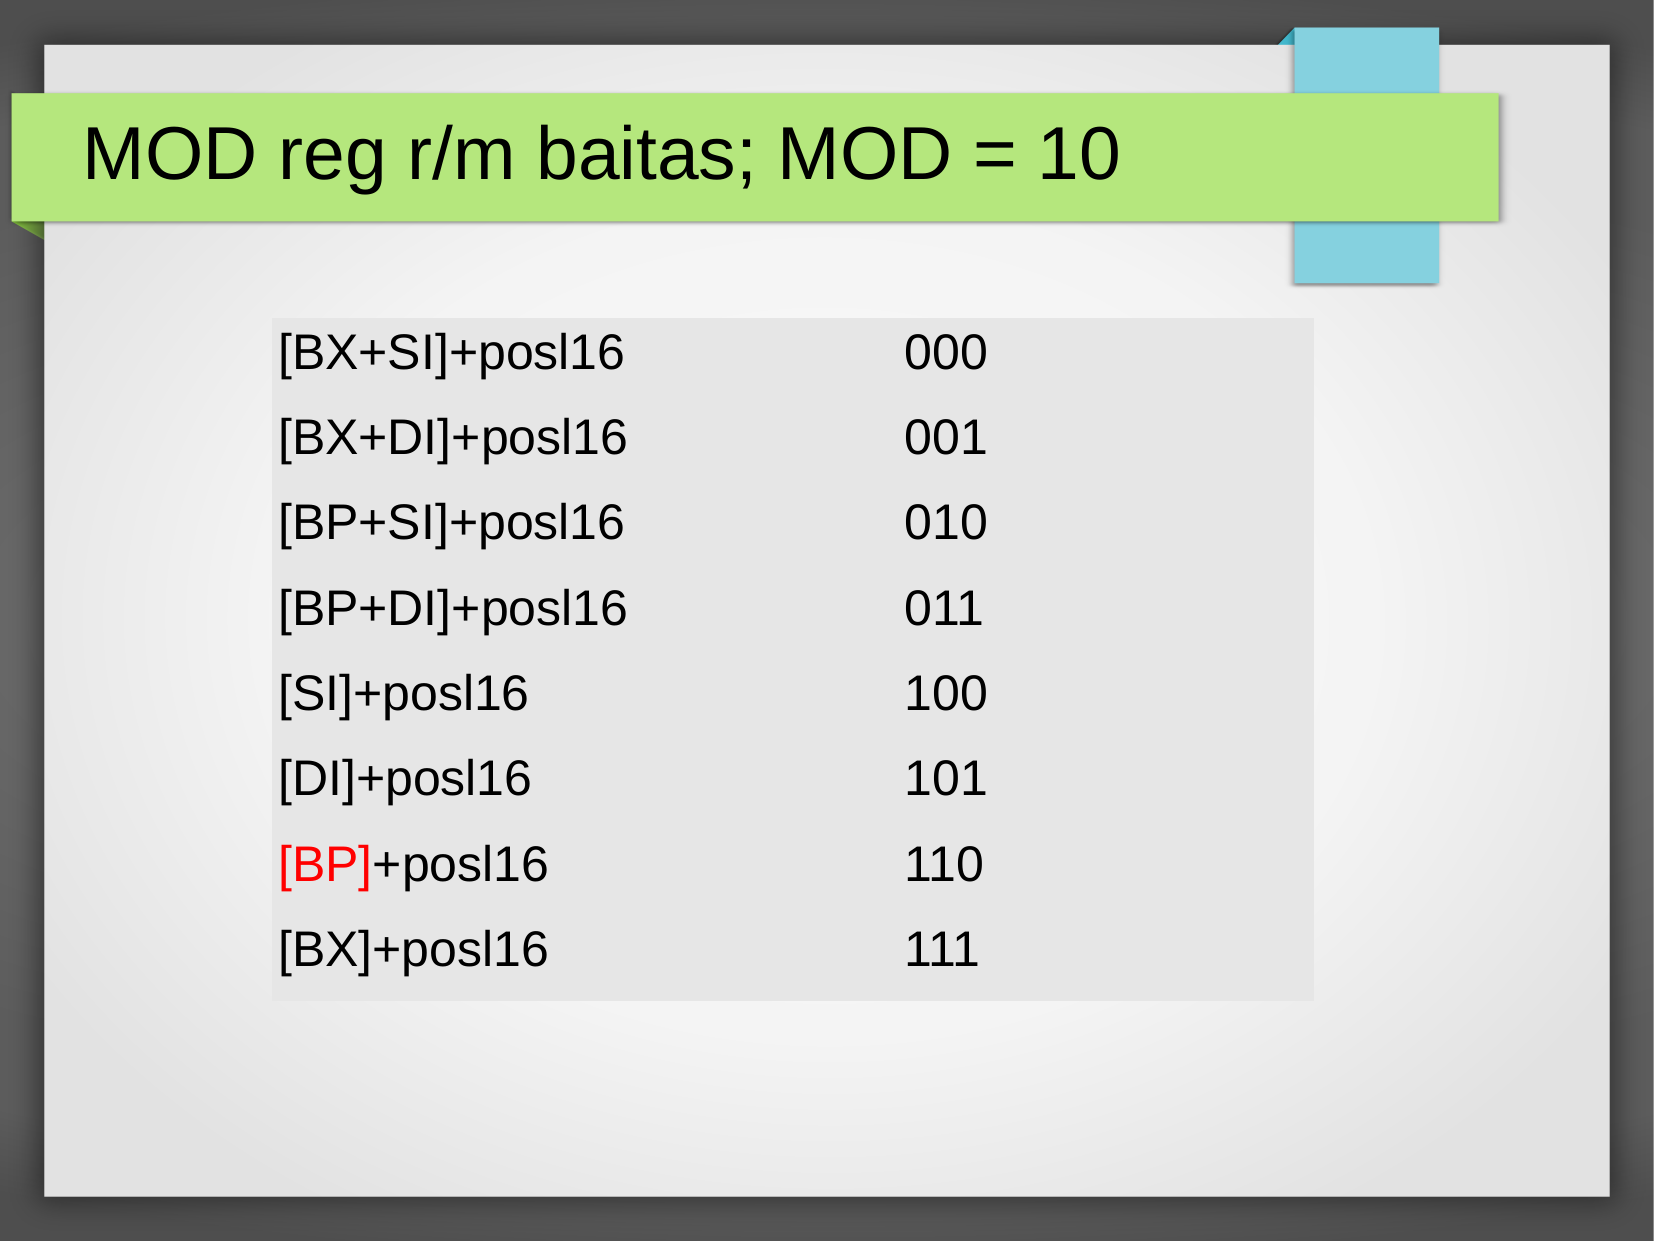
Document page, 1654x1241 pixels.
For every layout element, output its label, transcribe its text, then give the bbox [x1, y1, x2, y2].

table_cell [863, 403, 899, 489]
table_header 000 [899, 318, 1314, 403]
table_header [863, 318, 899, 403]
table_header [BX+SI]+posl16 [272, 318, 863, 403]
table_cell [BP+DI]+posl16 [272, 574, 863, 659]
table_cell [SI]+posl16 [272, 659, 863, 745]
title MOD reg r/m baitas; MOD = 10 [82, 94, 1264, 213]
table_cell 010 [899, 489, 1314, 574]
table_cell 001 [899, 403, 1314, 489]
picture [0, 0, 1654, 1241]
table_cell 100 [899, 659, 1314, 745]
table_cell [863, 830, 899, 915]
table_cell [DI]+posl16 [272, 745, 863, 830]
table_cell [863, 489, 899, 574]
table_cell [BP]+posl16 [272, 830, 863, 915]
table_cell 011 [899, 574, 1314, 659]
table_cell [863, 745, 899, 830]
table_cell [BX]+posl16 [272, 915, 863, 1001]
table_cell [863, 574, 899, 659]
table_cell [BP+SI]+posl16 [272, 489, 863, 574]
table_cell [863, 659, 899, 745]
table_cell 110 [899, 830, 1314, 915]
table_cell [BX+DI]+posl16 [272, 403, 863, 489]
table_cell [863, 915, 899, 1001]
table_cell 111 [899, 915, 1314, 1001]
table_cell 101 [899, 745, 1314, 830]
